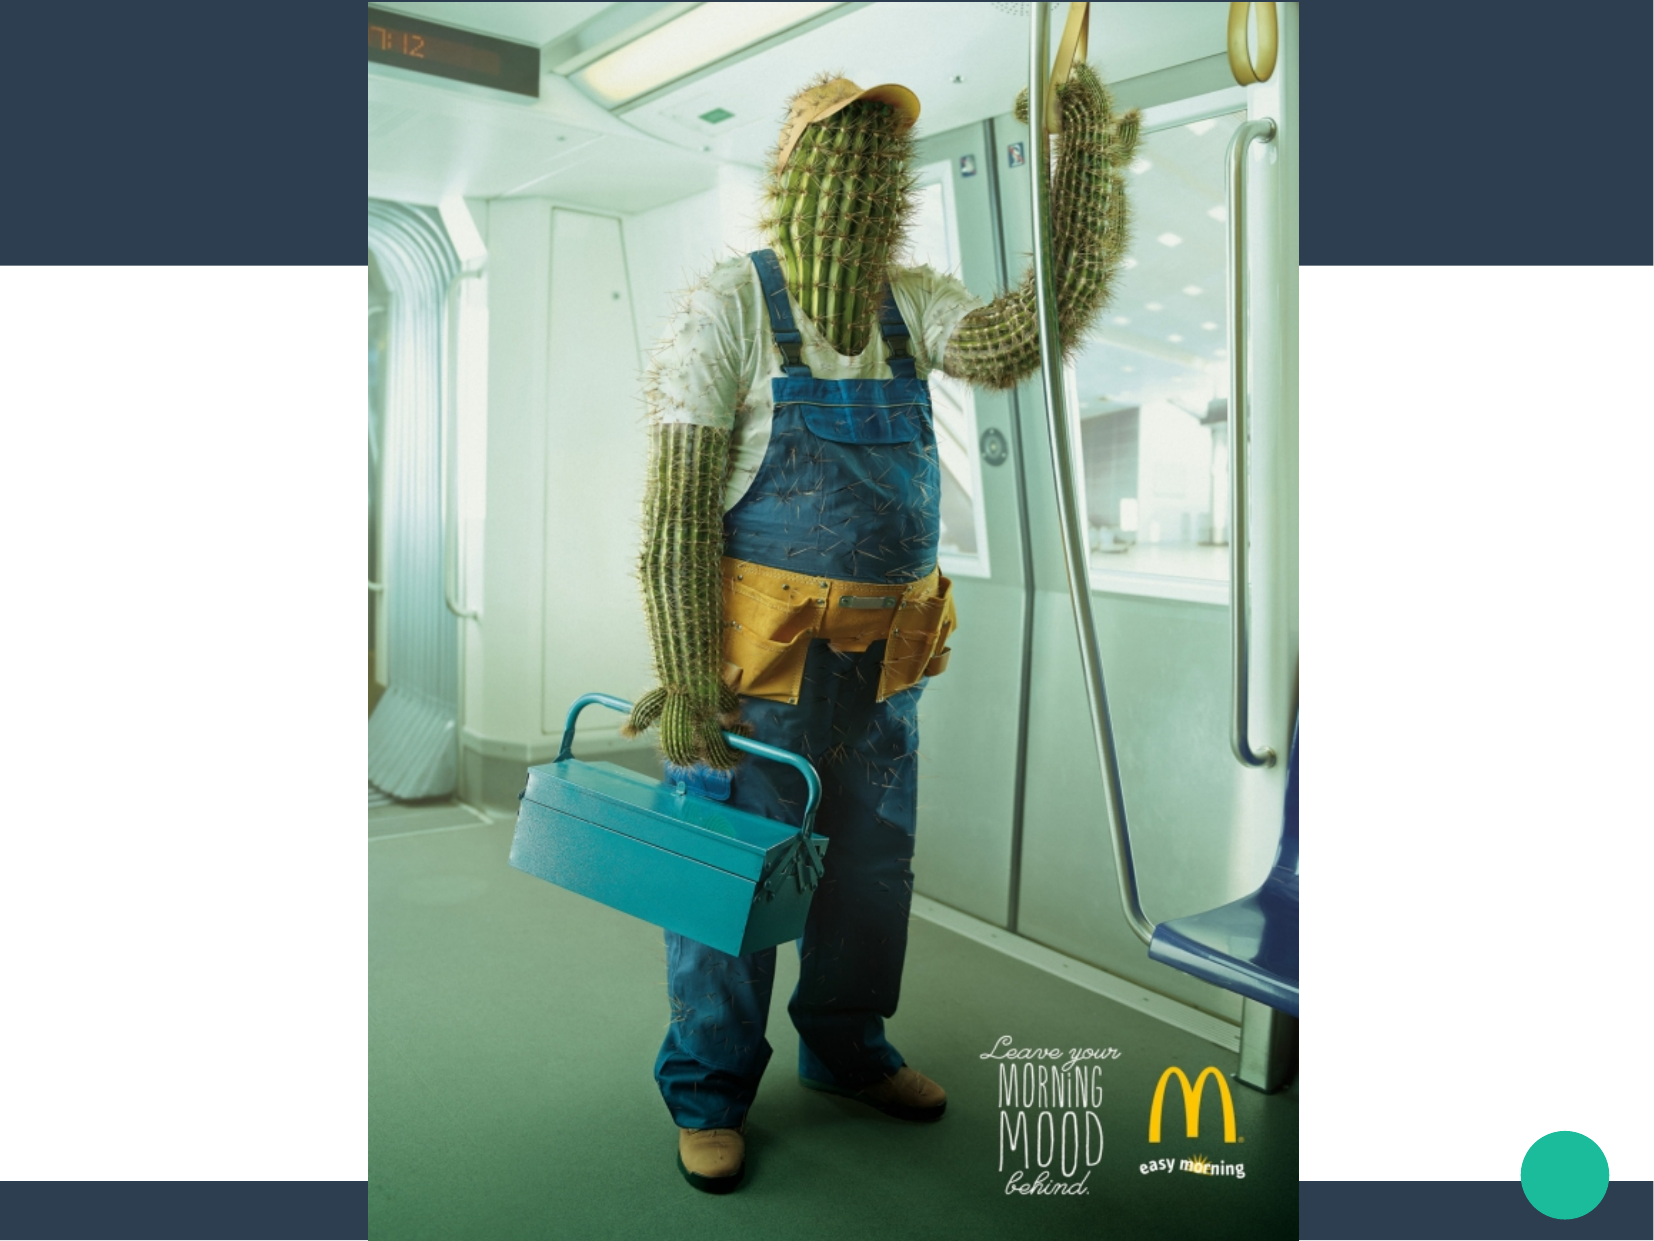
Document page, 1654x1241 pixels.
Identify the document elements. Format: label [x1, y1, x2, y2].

picture [368, 2, 1299, 1241]
